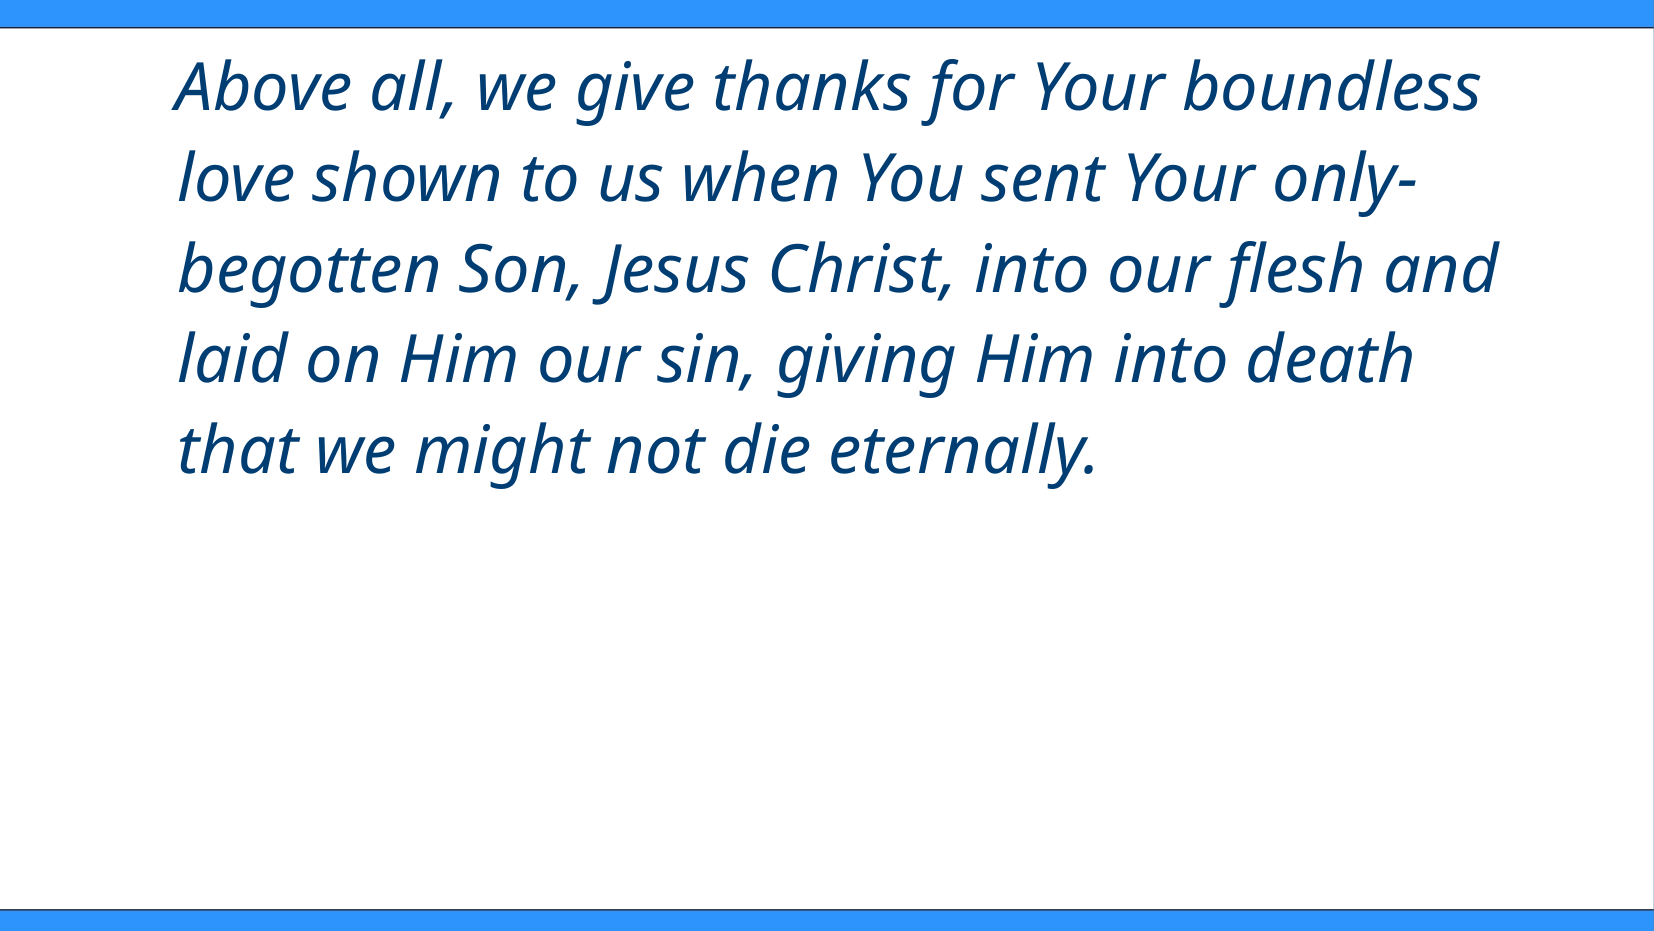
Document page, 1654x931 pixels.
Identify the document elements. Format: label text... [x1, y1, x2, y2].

picture [0, 0, 1654, 931]
text_box Above all, we give thanks for Your boundless love shown to us when You sent Your only- begotten Son, Jesus Christ, into our flesh and laid on Him our sin, giving Him into death that we might not die eternally. [75, 31, 1576, 571]
